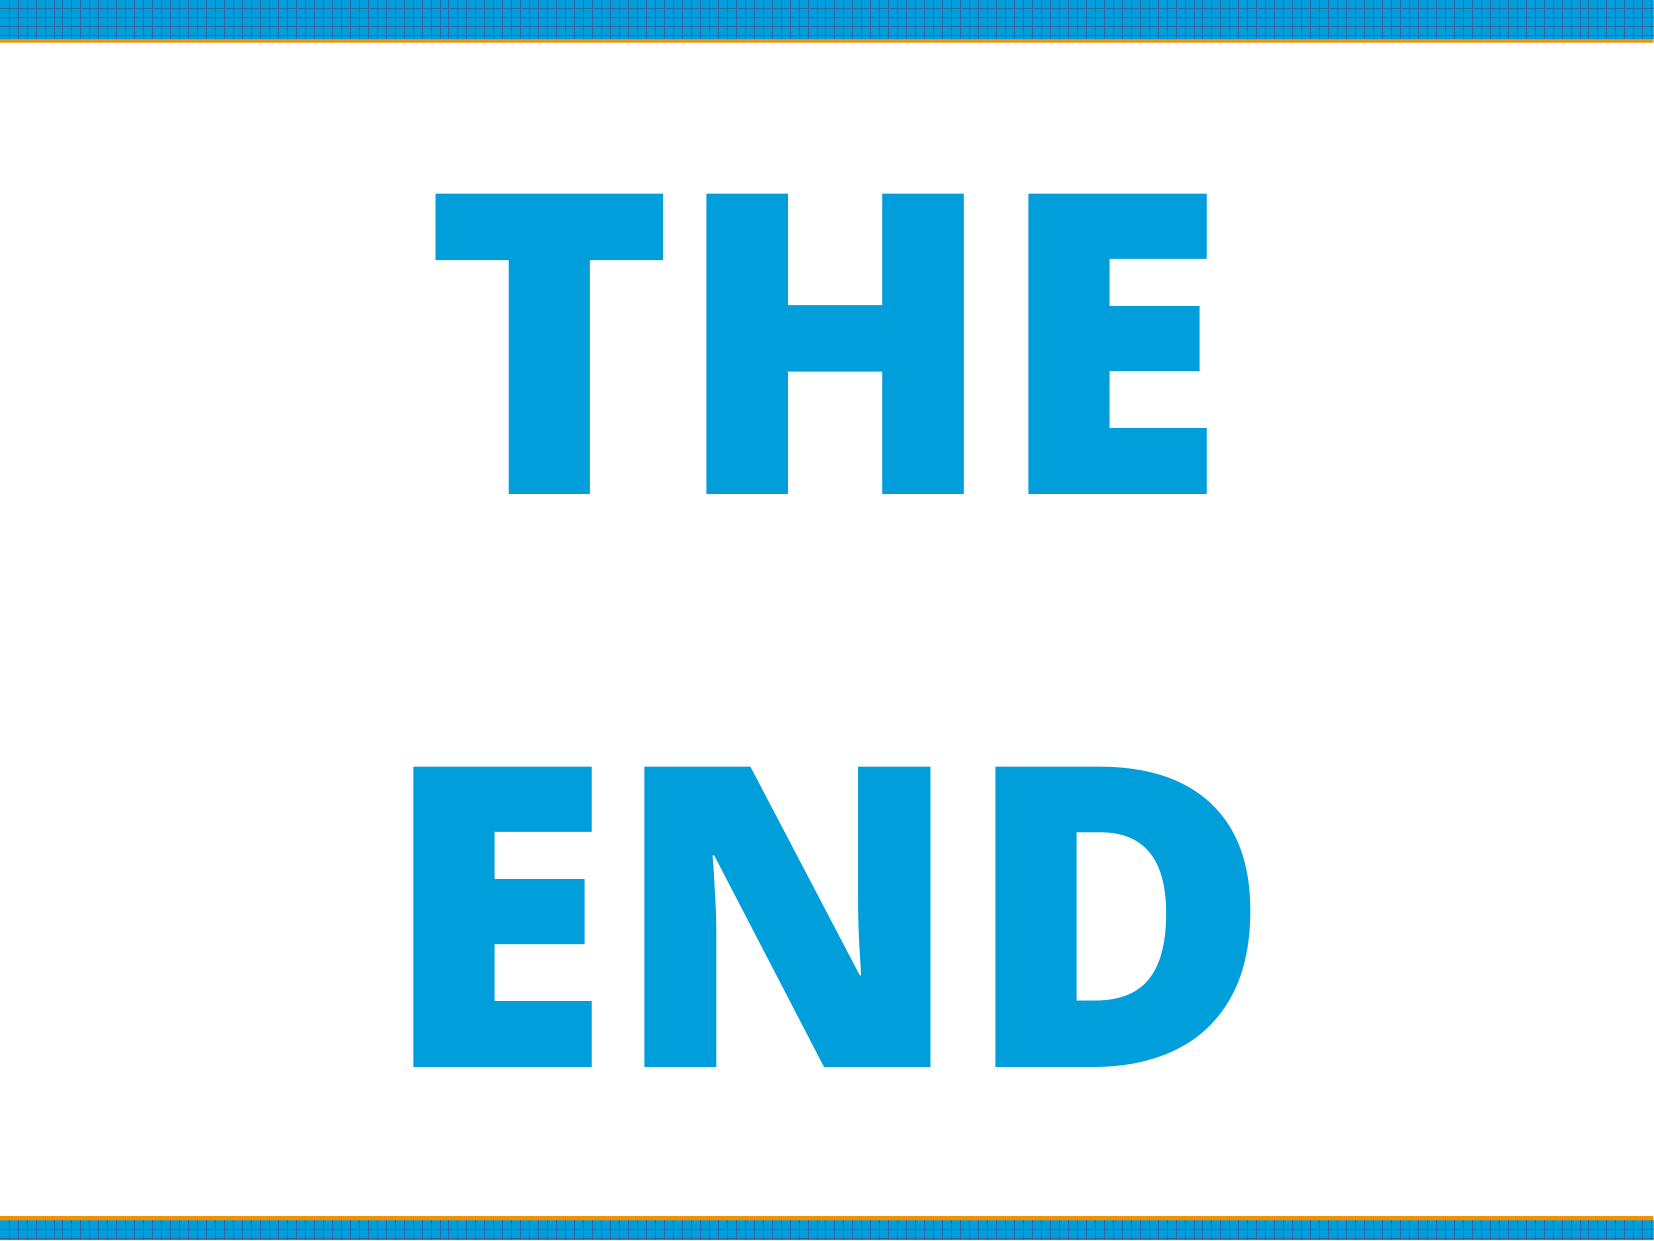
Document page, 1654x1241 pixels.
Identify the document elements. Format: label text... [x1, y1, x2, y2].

subtitle THE END [82, 37, 1571, 1199]
